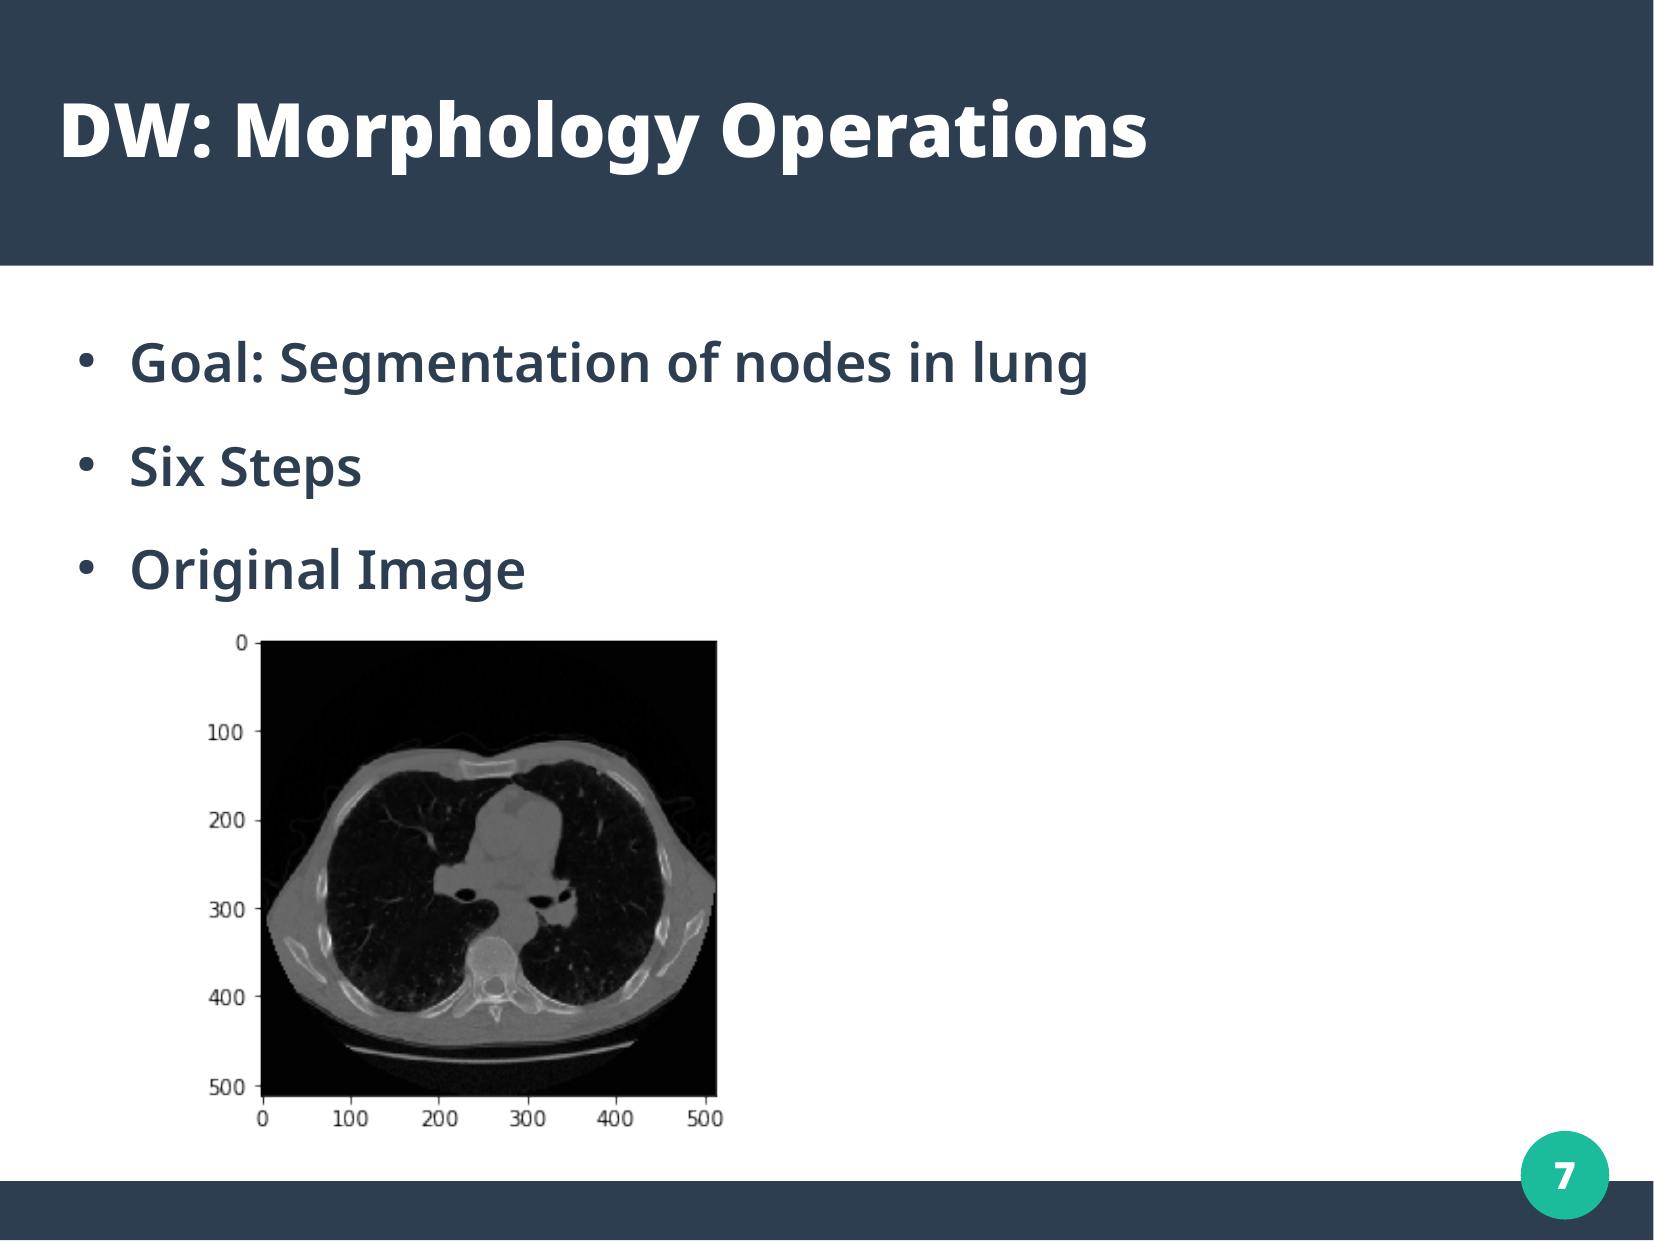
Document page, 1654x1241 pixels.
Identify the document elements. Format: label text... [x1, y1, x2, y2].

picture [192, 620, 739, 1146]
title DW: Morphology Operations [59, 49, 1595, 207]
list Goal: Segmentation of nodes in lung Six Steps Original Image [59, 324, 1595, 1152]
